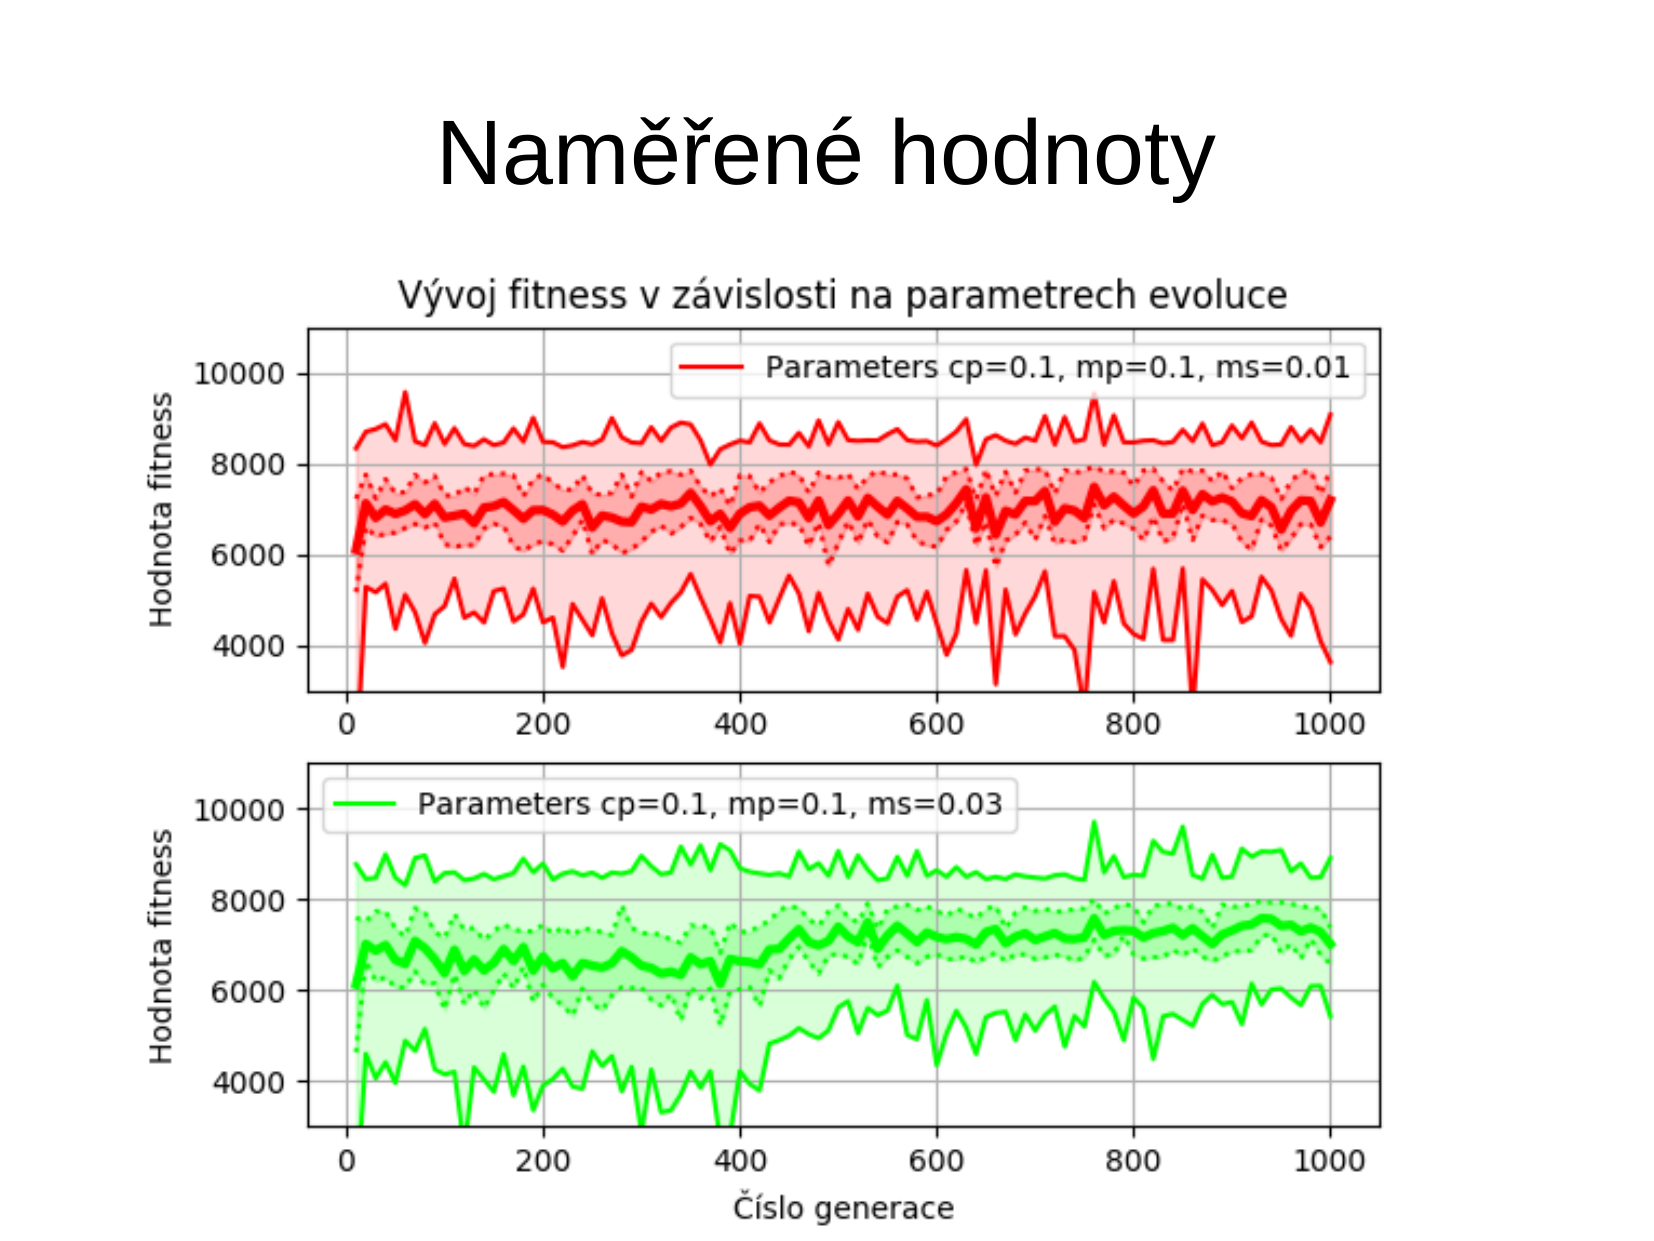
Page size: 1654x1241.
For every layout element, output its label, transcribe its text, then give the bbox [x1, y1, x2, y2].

picture [135, 203, 1518, 1241]
title Naměřené hodnoty [82, 49, 1571, 257]
